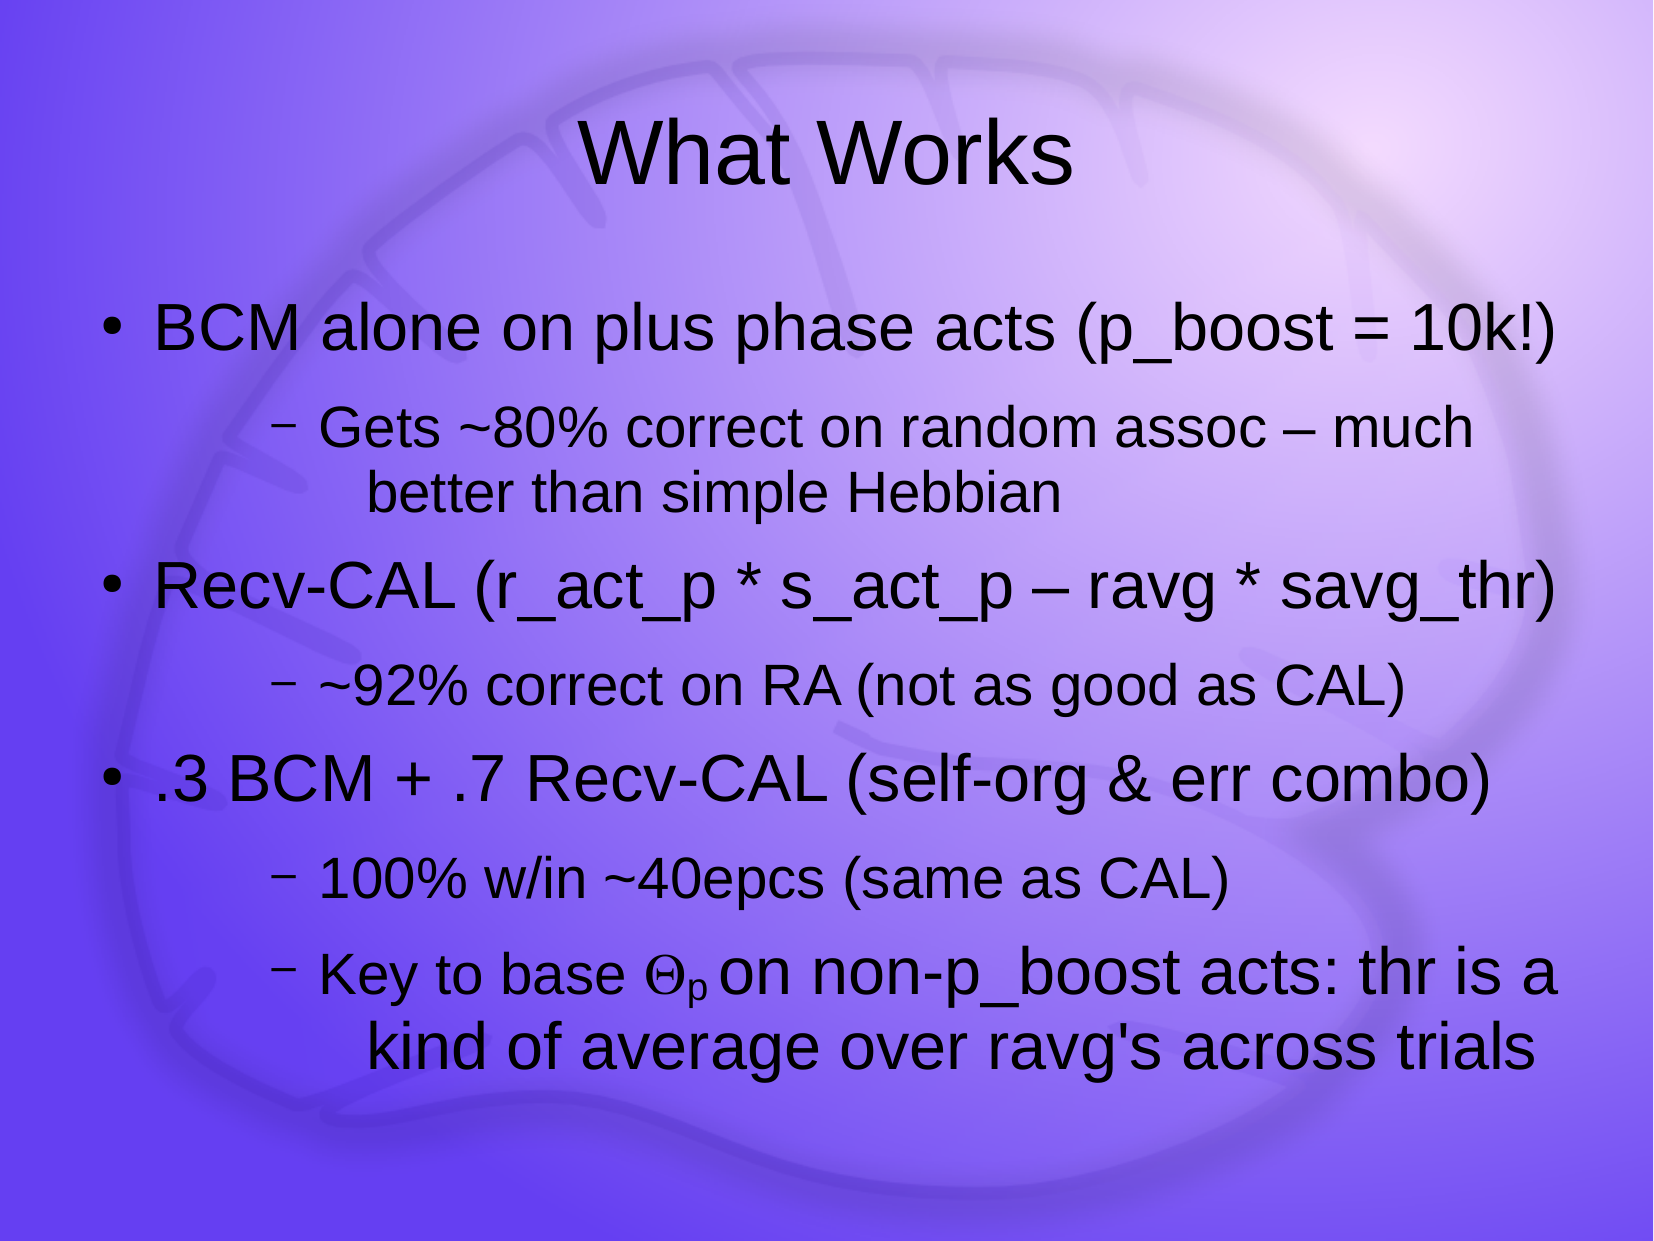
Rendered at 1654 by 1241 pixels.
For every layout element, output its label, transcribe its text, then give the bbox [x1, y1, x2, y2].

title What Works [82, 56, 1571, 250]
picture [0, 0, 1654, 1241]
list BCM alone on plus phase acts (p_boost = 10k!) Gets ~80% correct on random assoc – much better than simple Hebbian Recv-CAL (r_act_p * s_act_p – ravg * savg_thr) ~92% correct on RA (not as good as CAL) .3 BCM + .7 Recv-CAL (self-org & err combo) 100% w/in ~40epcs (same as CAL) Key to base Θp on non-p_boost acts: thr is a kind of average over ravg's across trials [82, 290, 1571, 1104]
